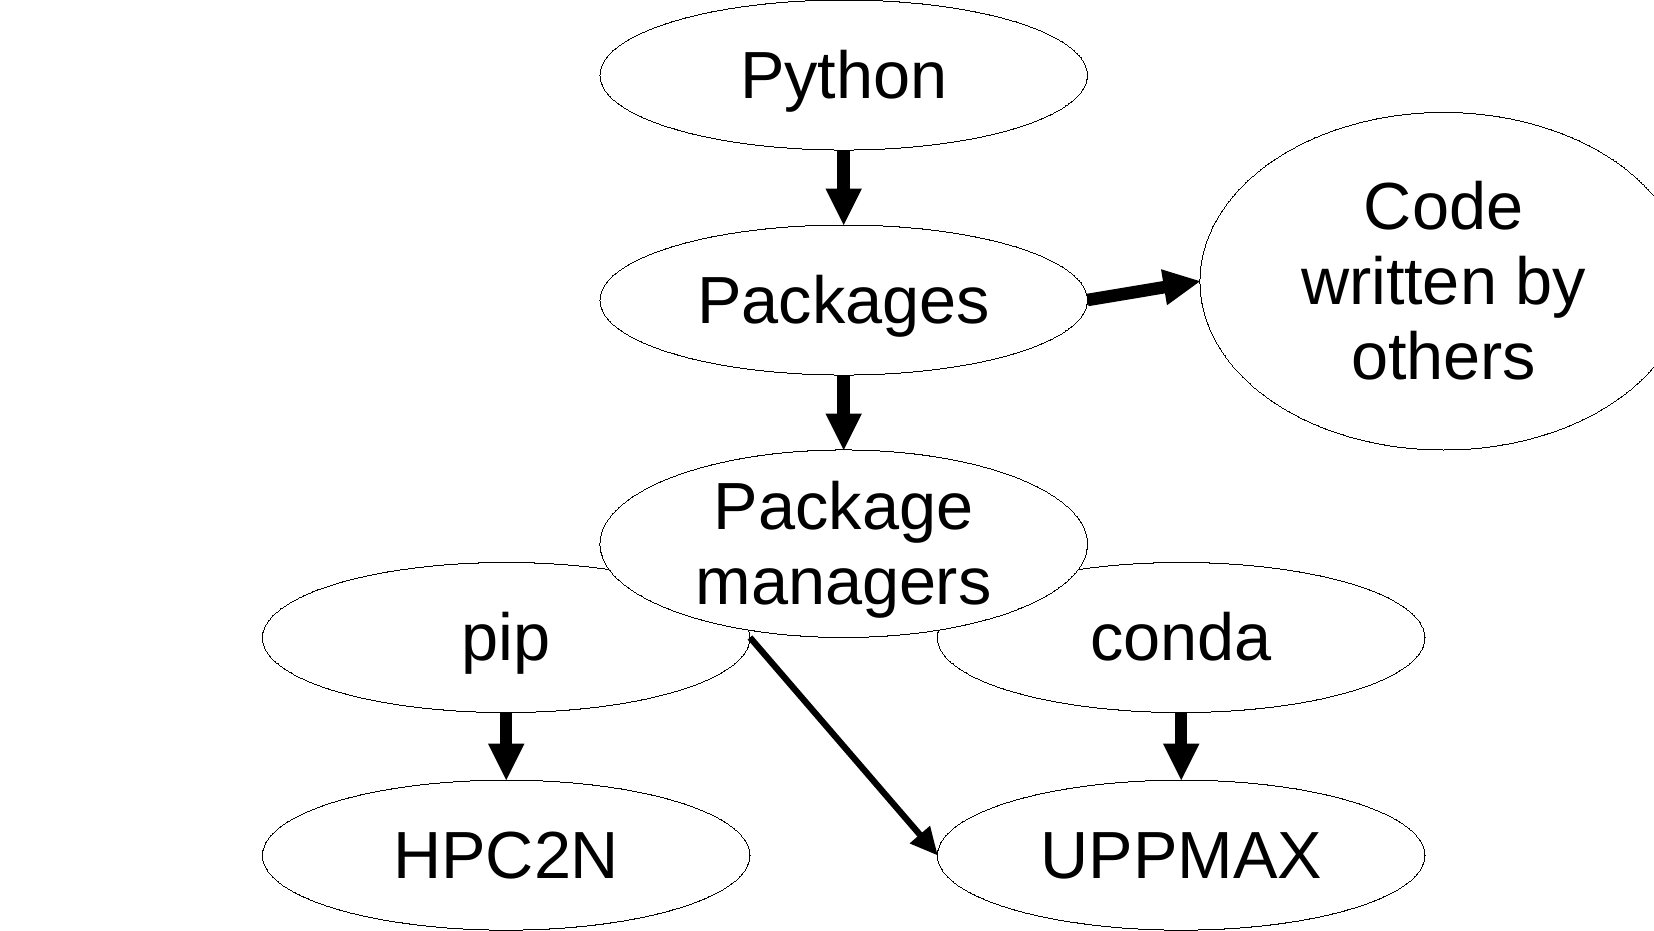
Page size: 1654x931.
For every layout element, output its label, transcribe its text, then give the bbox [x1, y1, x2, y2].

text_box UPPMAX [937, 780, 1426, 931]
text_box HPC2N [262, 780, 751, 931]
text_box Python [599, 0, 1088, 151]
text_box conda [937, 562, 1426, 713]
text_box pip [262, 562, 750, 713]
text_box Packages [599, 225, 1088, 376]
text_box Code written by others [1199, 112, 1654, 451]
text_box Package managers [599, 449, 1088, 638]
